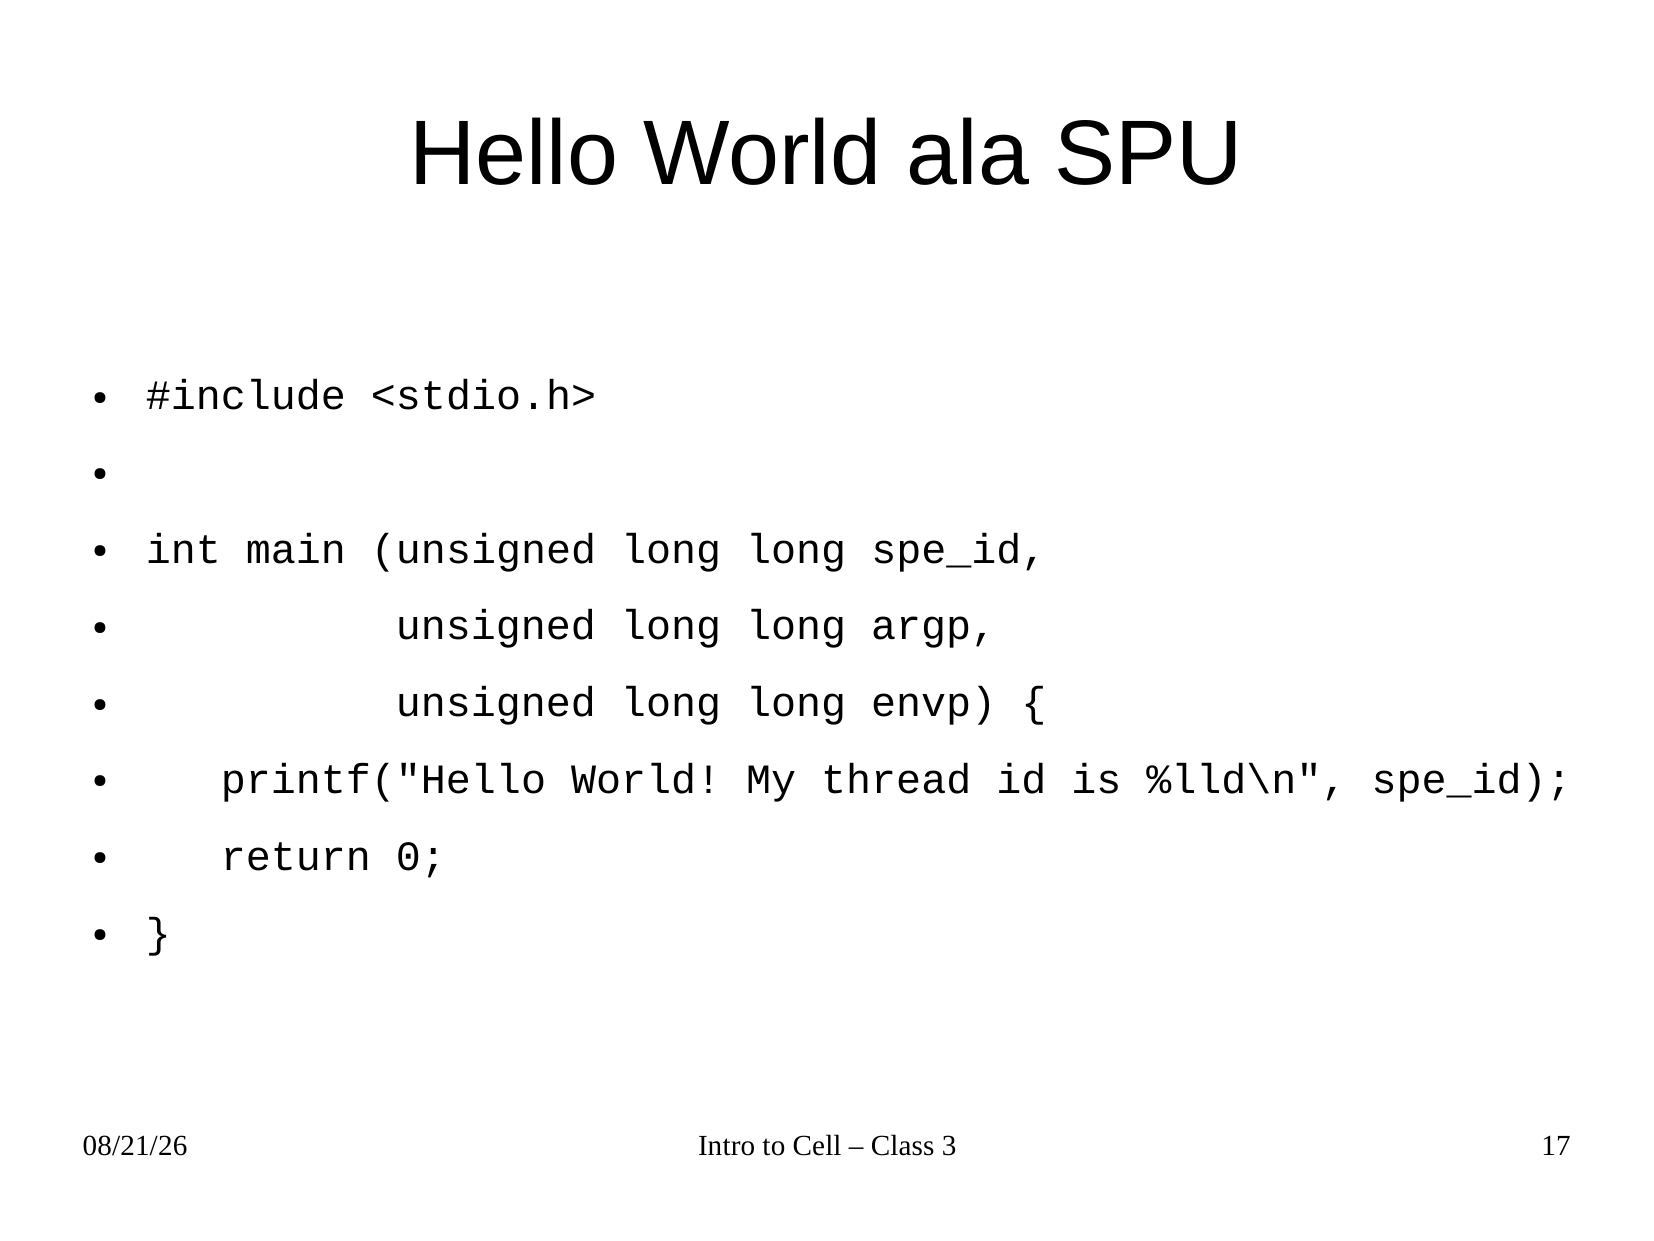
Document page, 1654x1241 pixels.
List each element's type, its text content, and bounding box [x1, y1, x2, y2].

title Hello World ala SPU [82, 49, 1571, 257]
list #include <stdio.h> int main (unsigned long long spe_id, unsigned long long argp, unsigned long long envp) { printf("Hello World! My thread id is %lld\n", spe_id); return 0; } [75, 375, 1605, 985]
